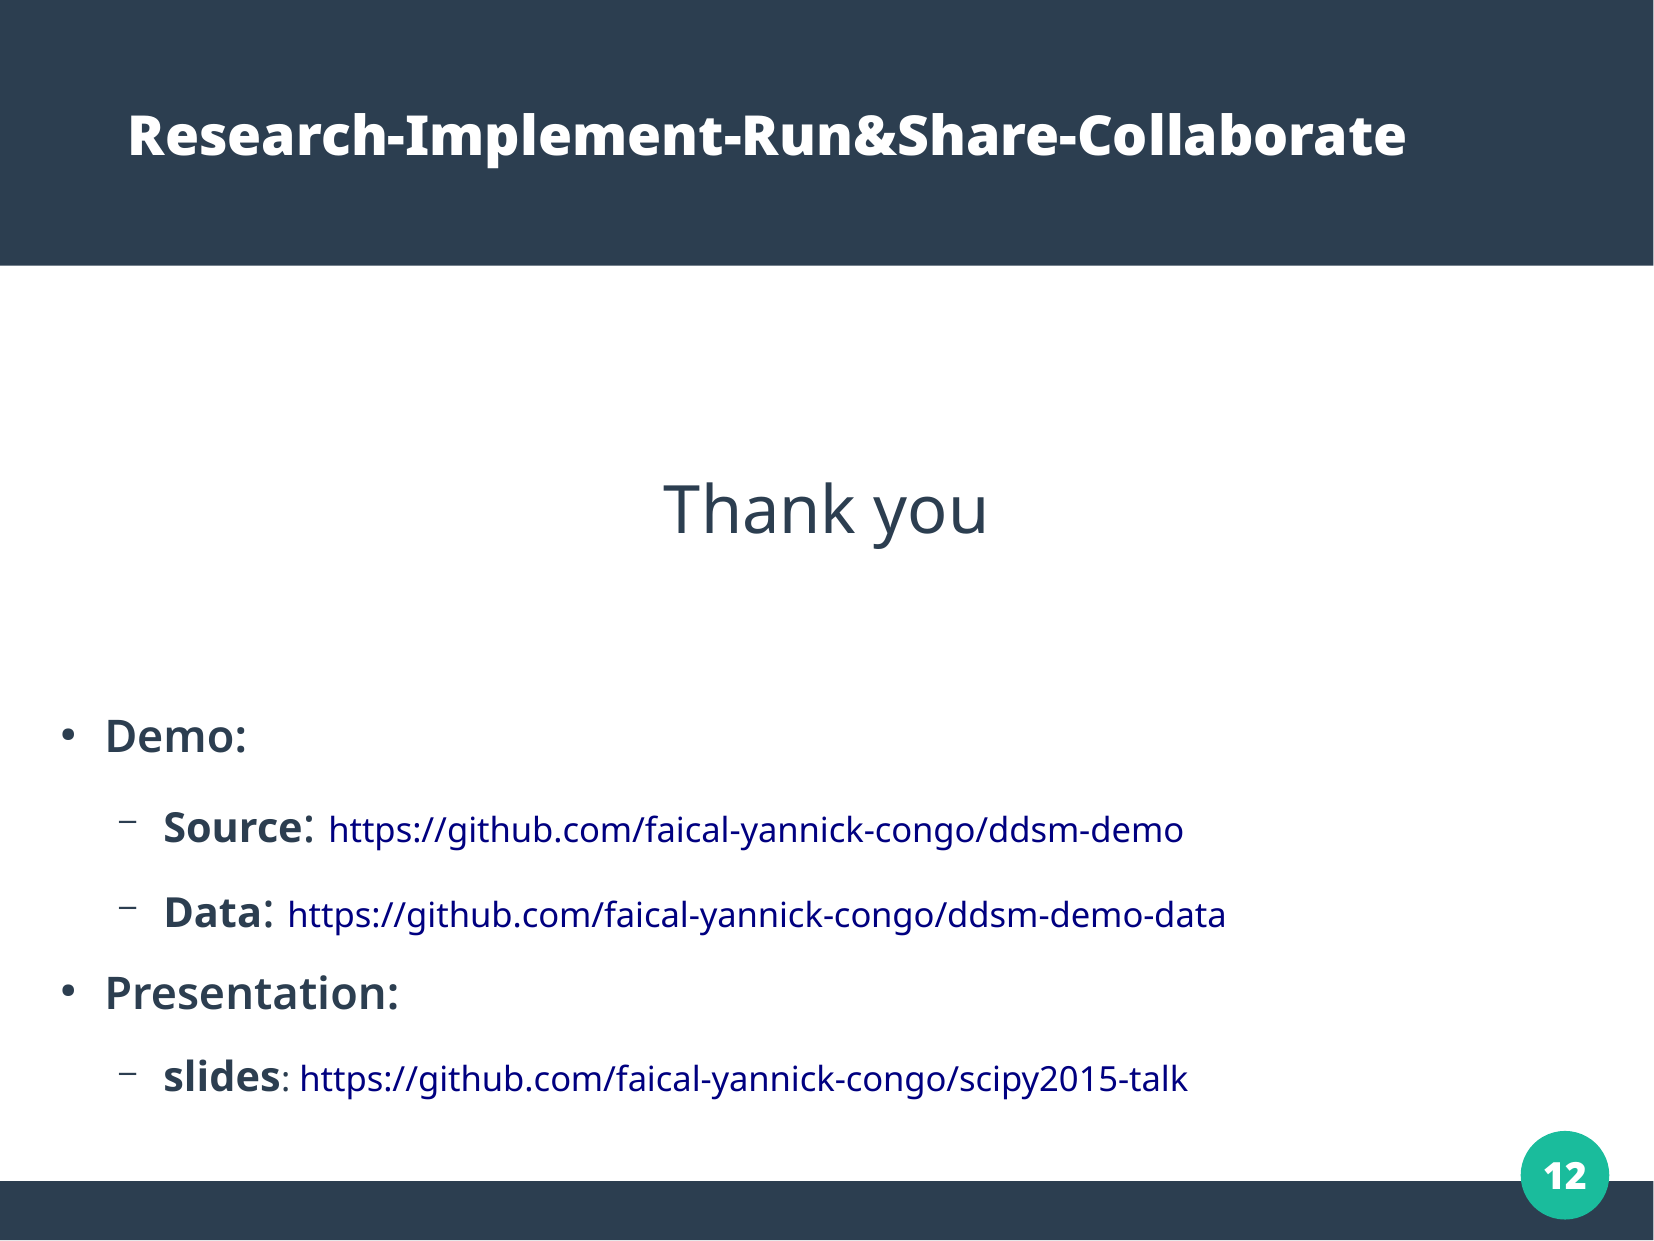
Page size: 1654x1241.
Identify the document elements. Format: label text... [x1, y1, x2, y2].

list Demo: Source: https://github.com/faical-yannick-congo/ddsm-demo Data: https://github.com/faical-yannick-congo/ddsm-demo-data Presentation: slides: https://github.com/faical-yannick-congo/scipy2015-talk [45, 705, 1582, 1107]
title Research-Implement-Run&Share-Collaborate [127, 55, 1538, 213]
subtitle Thank you [59, 324, 1595, 691]
